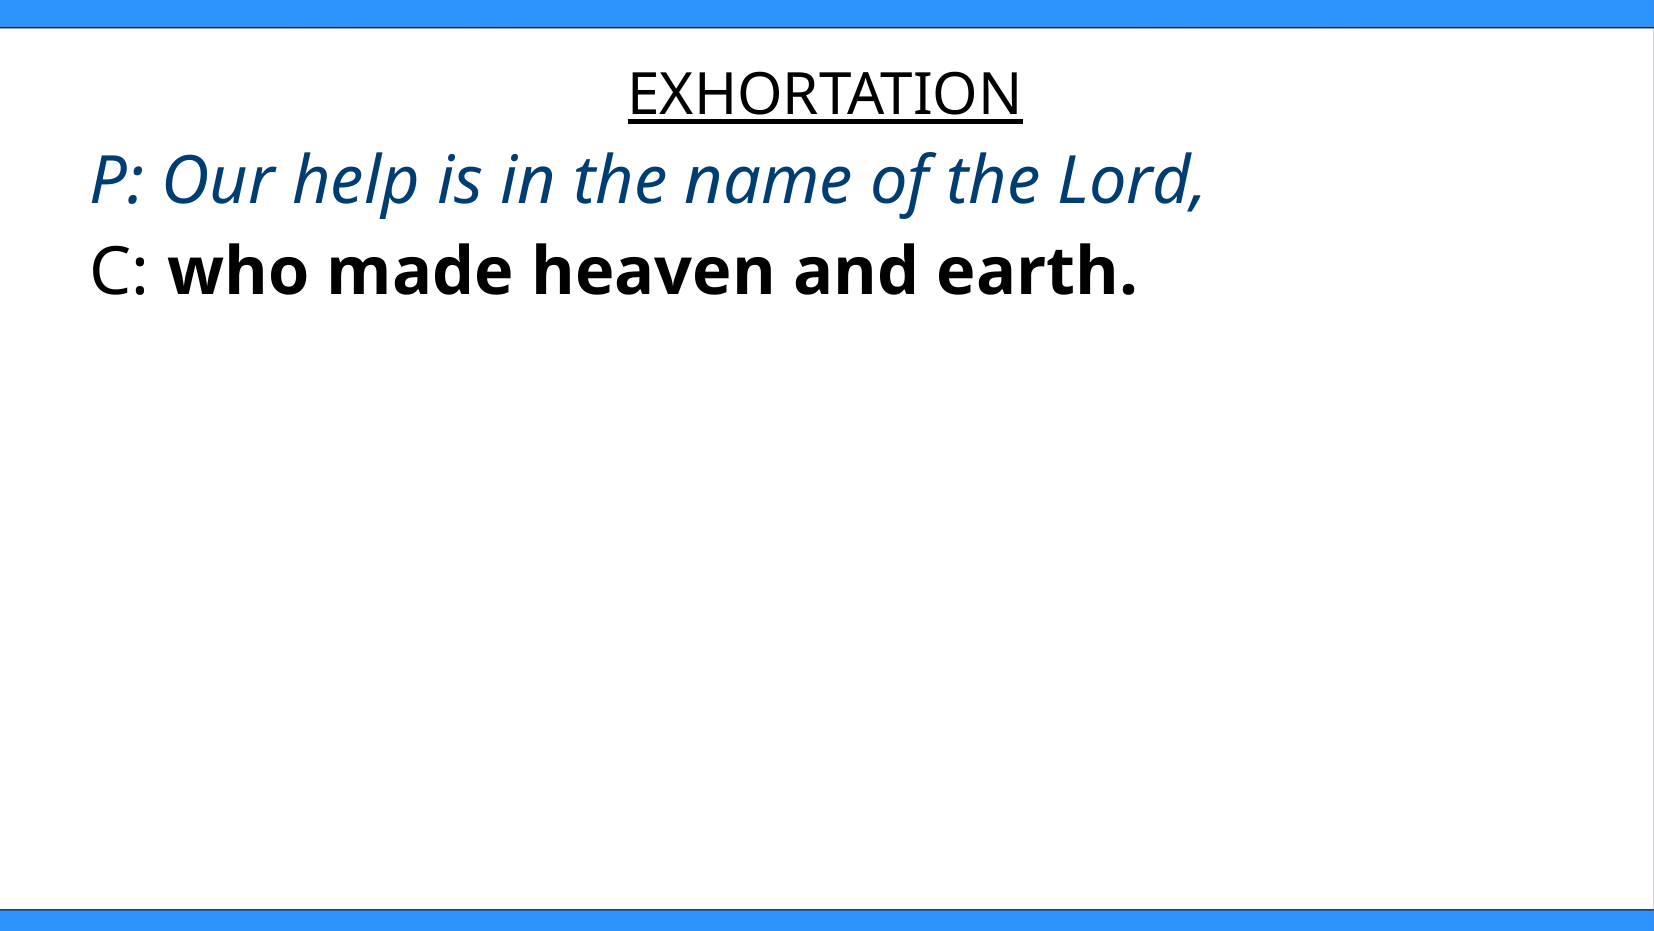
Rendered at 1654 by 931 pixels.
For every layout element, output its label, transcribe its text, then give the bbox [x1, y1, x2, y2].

text_box EXHORTATION P: Our help is in the name of the Lord, C: who made heaven and earth. [75, 45, 1576, 376]
picture [0, 0, 1654, 931]
